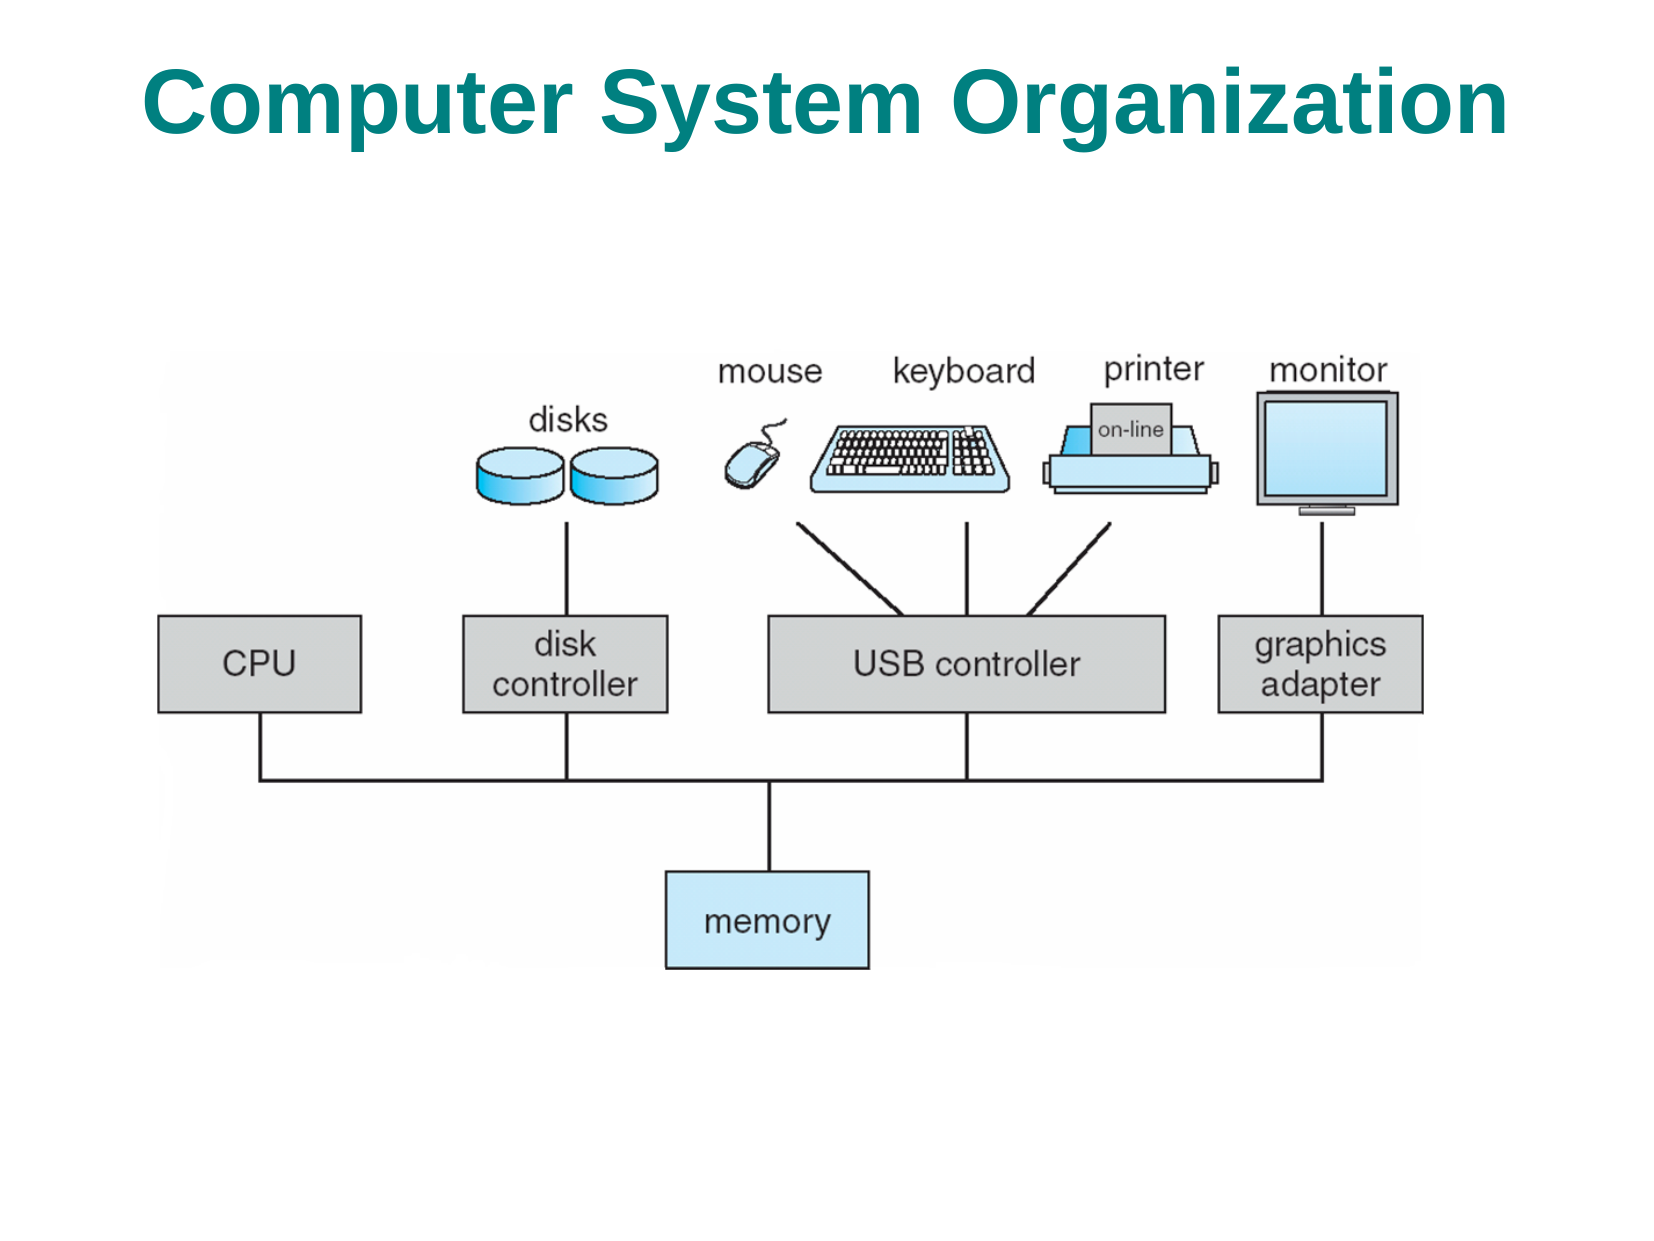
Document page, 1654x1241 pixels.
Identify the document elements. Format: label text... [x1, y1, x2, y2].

picture [147, 342, 1433, 978]
title Computer System Organization [82, 49, 1571, 257]
